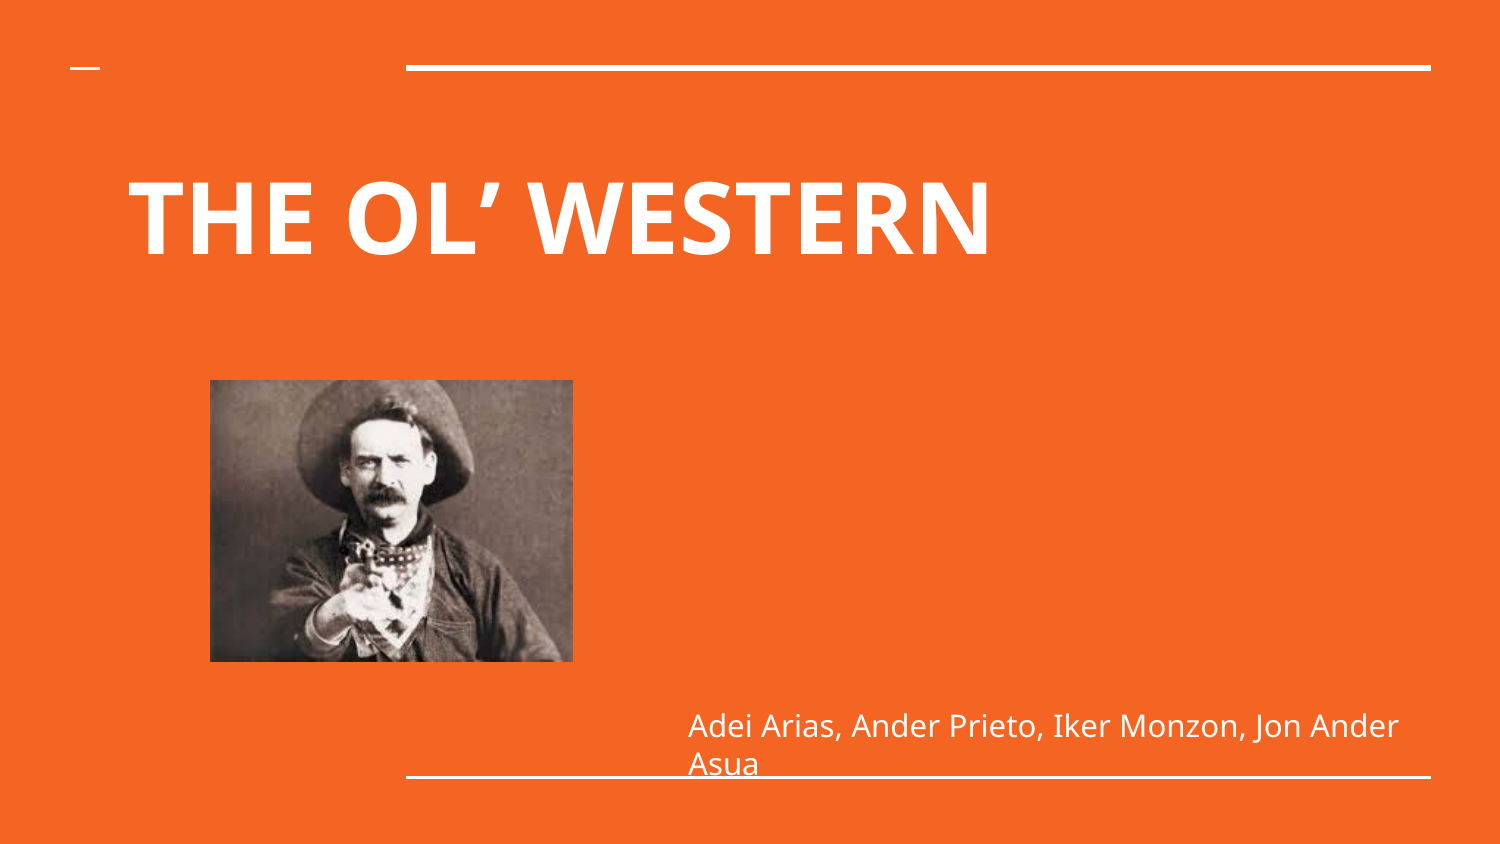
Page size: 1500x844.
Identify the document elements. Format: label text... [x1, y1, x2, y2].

title THE OL’ WESTERN [112, 139, 1107, 318]
subtitle Adei Arias, Ander Prieto, Iker Monzon, Jon Ander Asua [673, 691, 1449, 757]
picture [210, 380, 573, 662]
